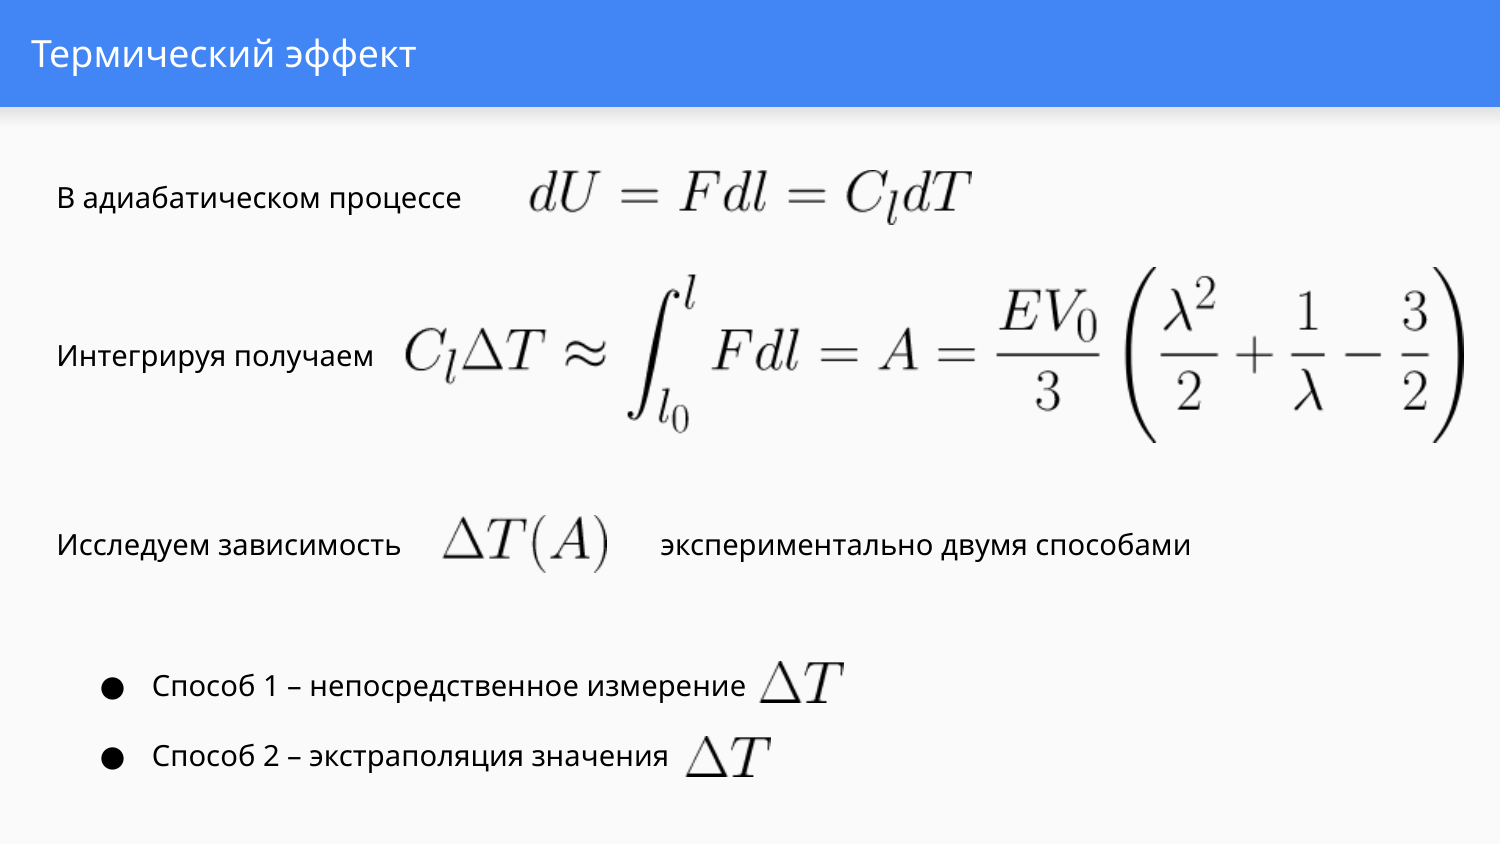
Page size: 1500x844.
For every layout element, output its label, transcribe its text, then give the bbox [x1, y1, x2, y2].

picture [758, 661, 844, 703]
text_box В адиабатическом процессе [41, 164, 486, 230]
picture [403, 267, 1464, 443]
picture [528, 170, 972, 225]
picture [684, 736, 771, 777]
text_box Способ 1 – непосредственное измерение Способ 2 – экстраполяция значения [61, 652, 972, 788]
text_box экспериментально двумя способами [645, 511, 1209, 577]
text_box Интегрируя получаем [41, 322, 403, 388]
picture [441, 515, 607, 573]
title Термический эффект [16, 2, 1464, 102]
text_box Исследуем зависимость [41, 511, 419, 577]
